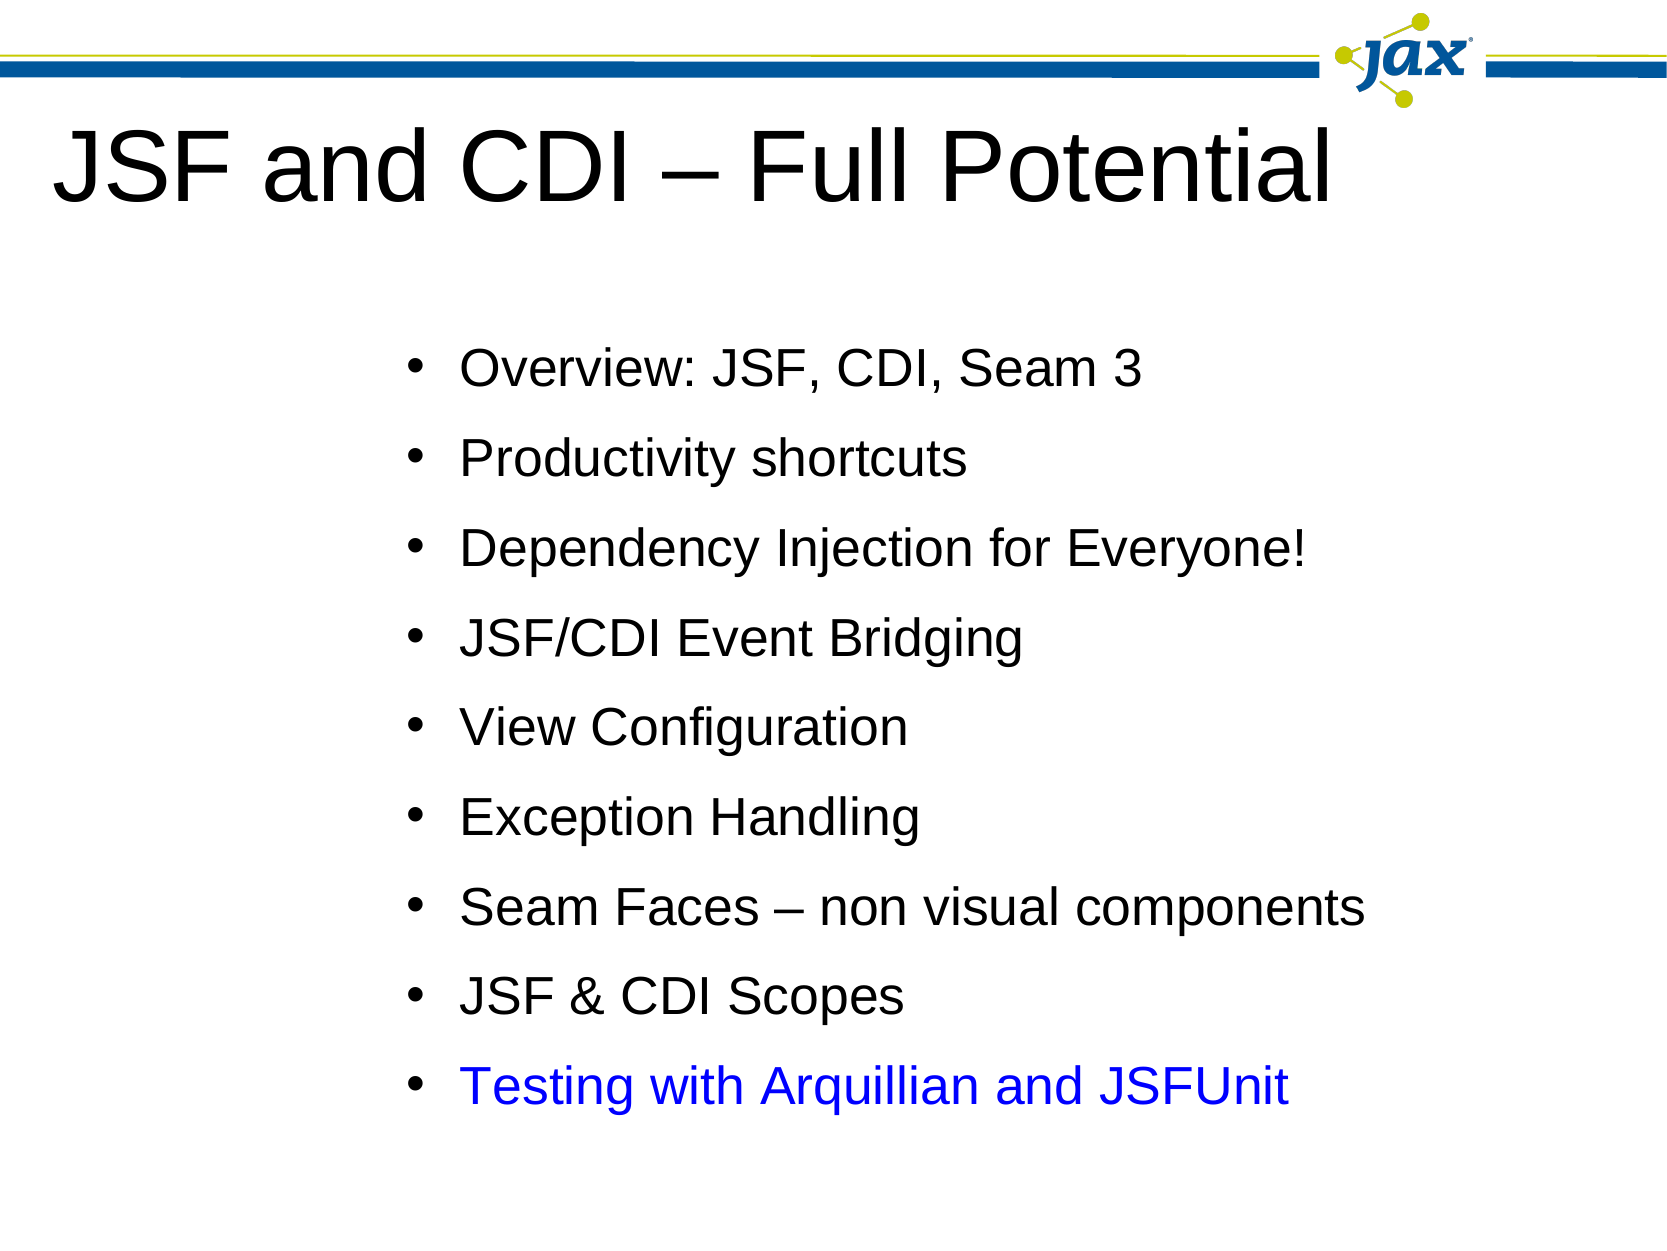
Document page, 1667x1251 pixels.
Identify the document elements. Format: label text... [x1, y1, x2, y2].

list Overview: JSF, CDI, Seam 3 Productivity shortcuts Dependency Injection for Everyone! JSF/CDI Event Bridging View Configuration Exception Handling Seam Faces – non visual components JSF & CDI Scopes Testing with Arquillian and JSFUnit [37, 300, 1613, 1126]
picture [1335, 13, 1473, 91]
title JSF and CDI – Full Potential [37, 91, 1651, 230]
